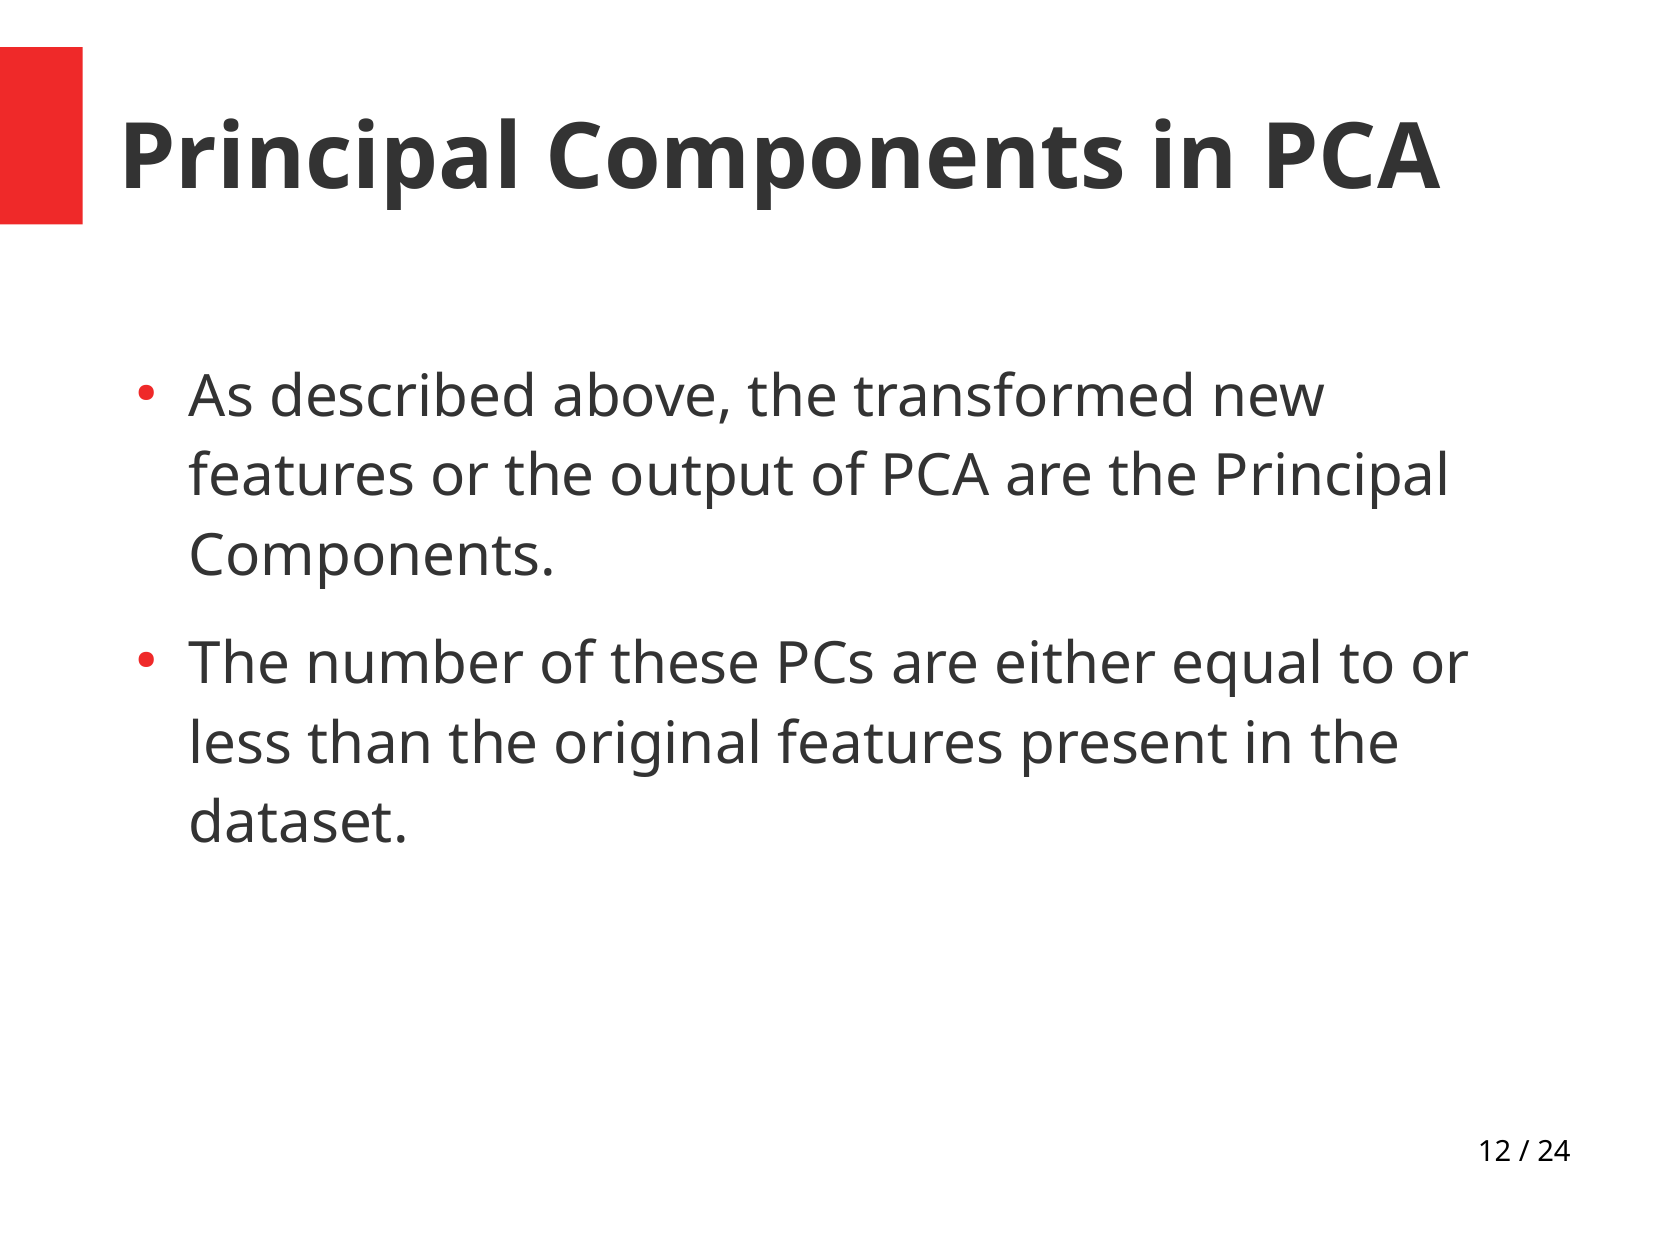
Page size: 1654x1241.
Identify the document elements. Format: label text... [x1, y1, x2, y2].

title Principal Components in PCA [118, 49, 1571, 257]
list As described above, the transformed new features or the output of PCA are the Principal Components. The number of these PCs are either equal to or less than the original features present in the dataset. [118, 354, 1536, 1074]
